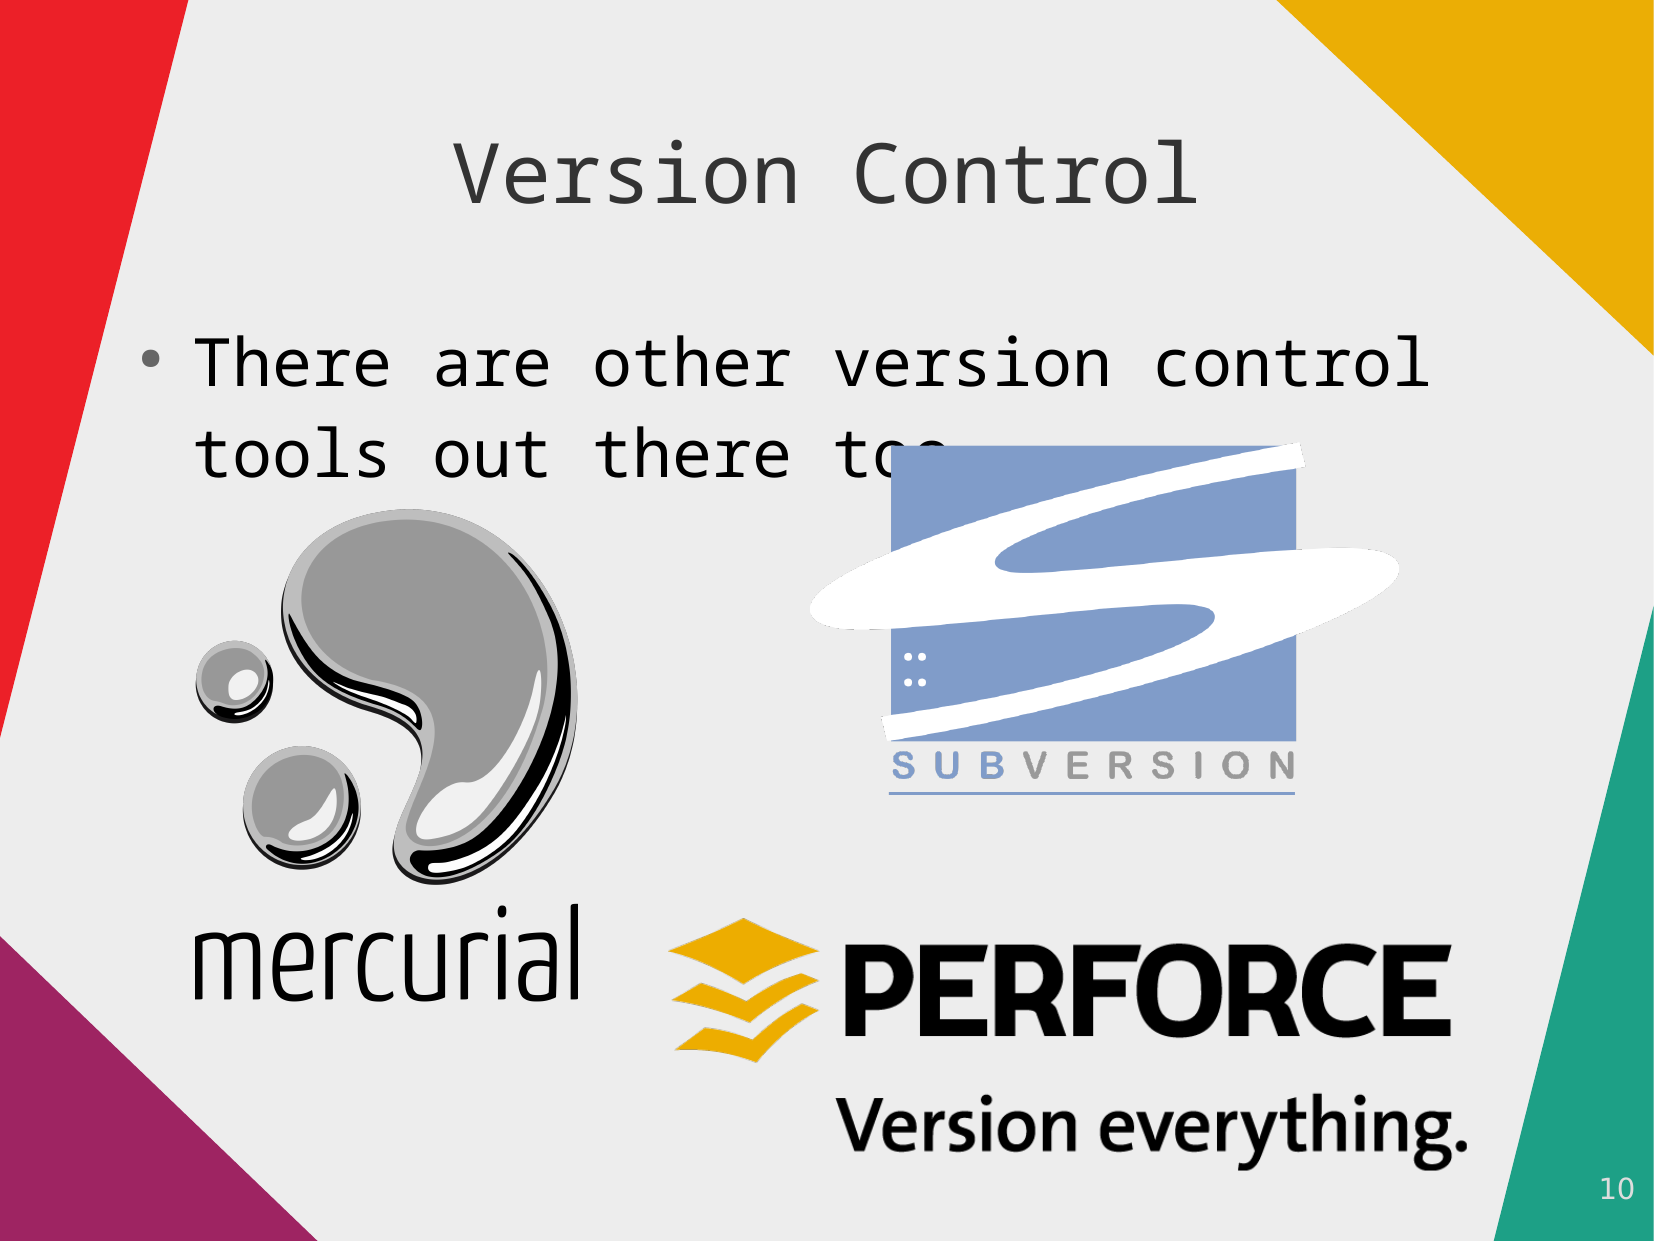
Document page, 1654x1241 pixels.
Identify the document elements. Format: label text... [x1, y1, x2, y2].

picture [195, 509, 578, 1003]
title Version Control [114, 73, 1539, 271]
picture [810, 442, 1399, 796]
list There are other version control tools out there too... [121, 315, 1546, 1046]
picture [665, 890, 1471, 1201]
